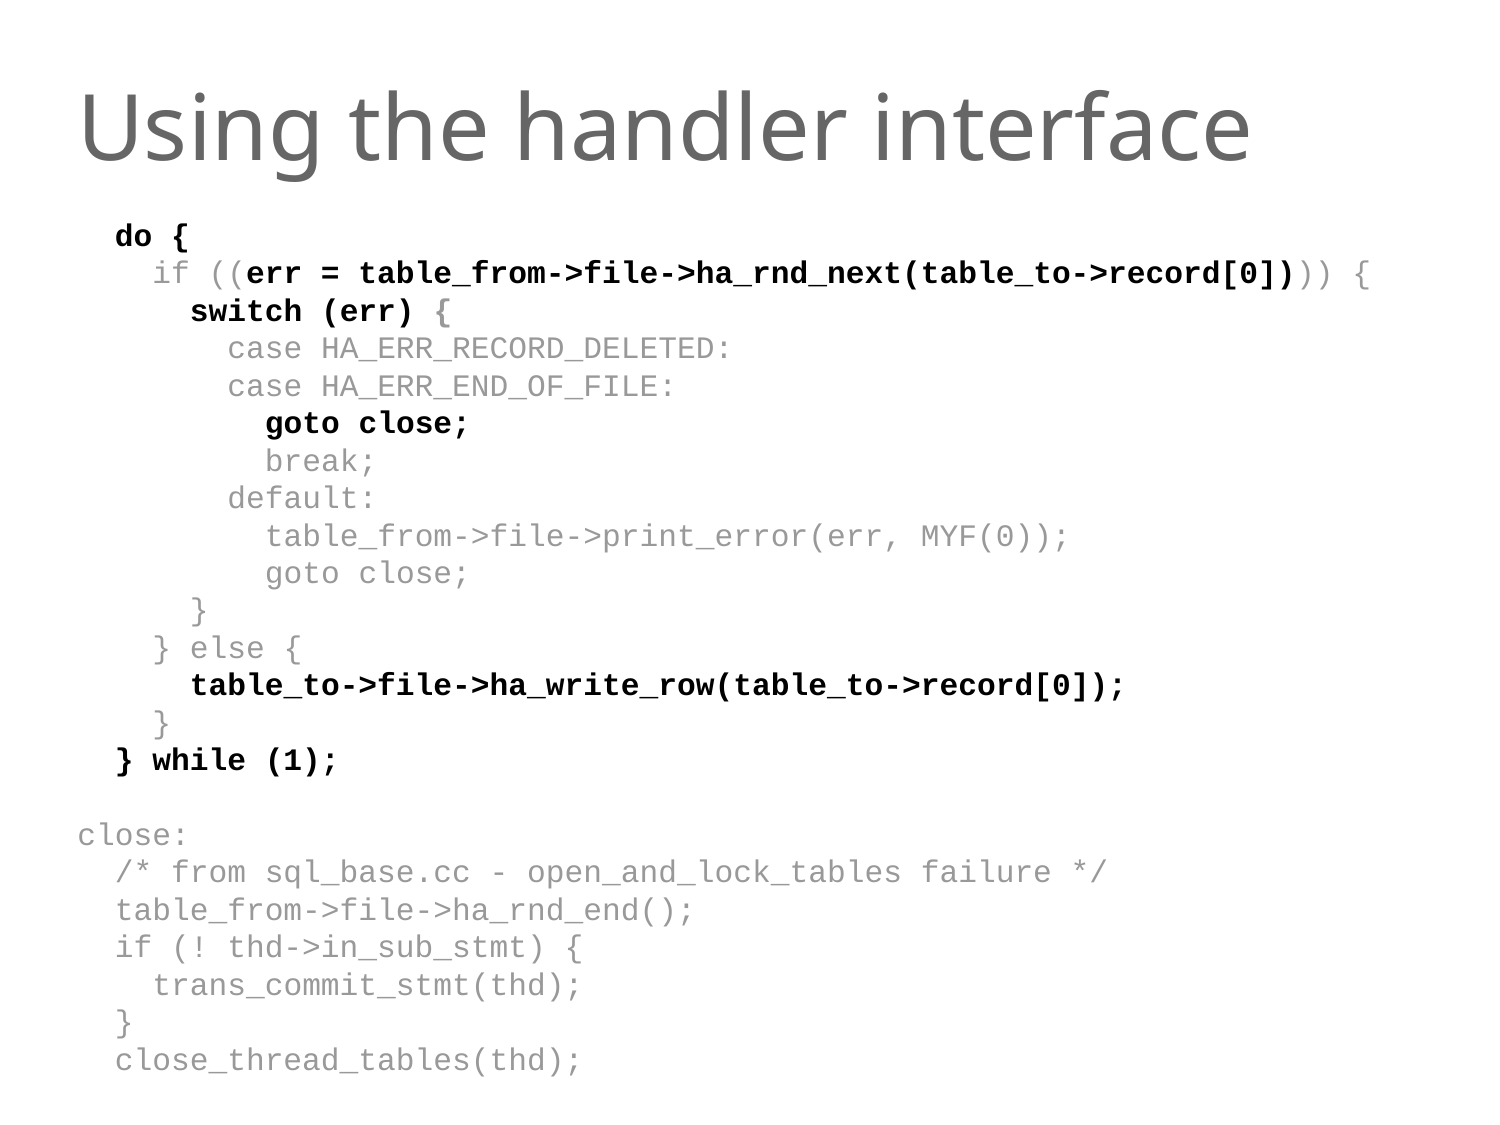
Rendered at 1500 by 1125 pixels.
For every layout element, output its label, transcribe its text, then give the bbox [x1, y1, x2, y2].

text_box do { if ((err = table_from->file->ha_rnd_next(table_to->record[0]))) { switch (err) { case HA_ERR_RECORD_DELETED: case HA_ERR_END_OF_FILE: goto close; break; default: table_from->file->print_error(err, MYF(0)); goto close; } } else { table_to->file->ha_write_row(table_to->record[0]); } } while (1); close: /* from sql_base.cc - open_and_lock_tables failure */ table_from->file->ha_rnd_end(); if (! thd->in_sub_stmt) { trans_commit_stmt(thd); } close_thread_tables(thd); [62, 207, 1438, 1084]
title Using the handler interface [62, 0, 1438, 207]
